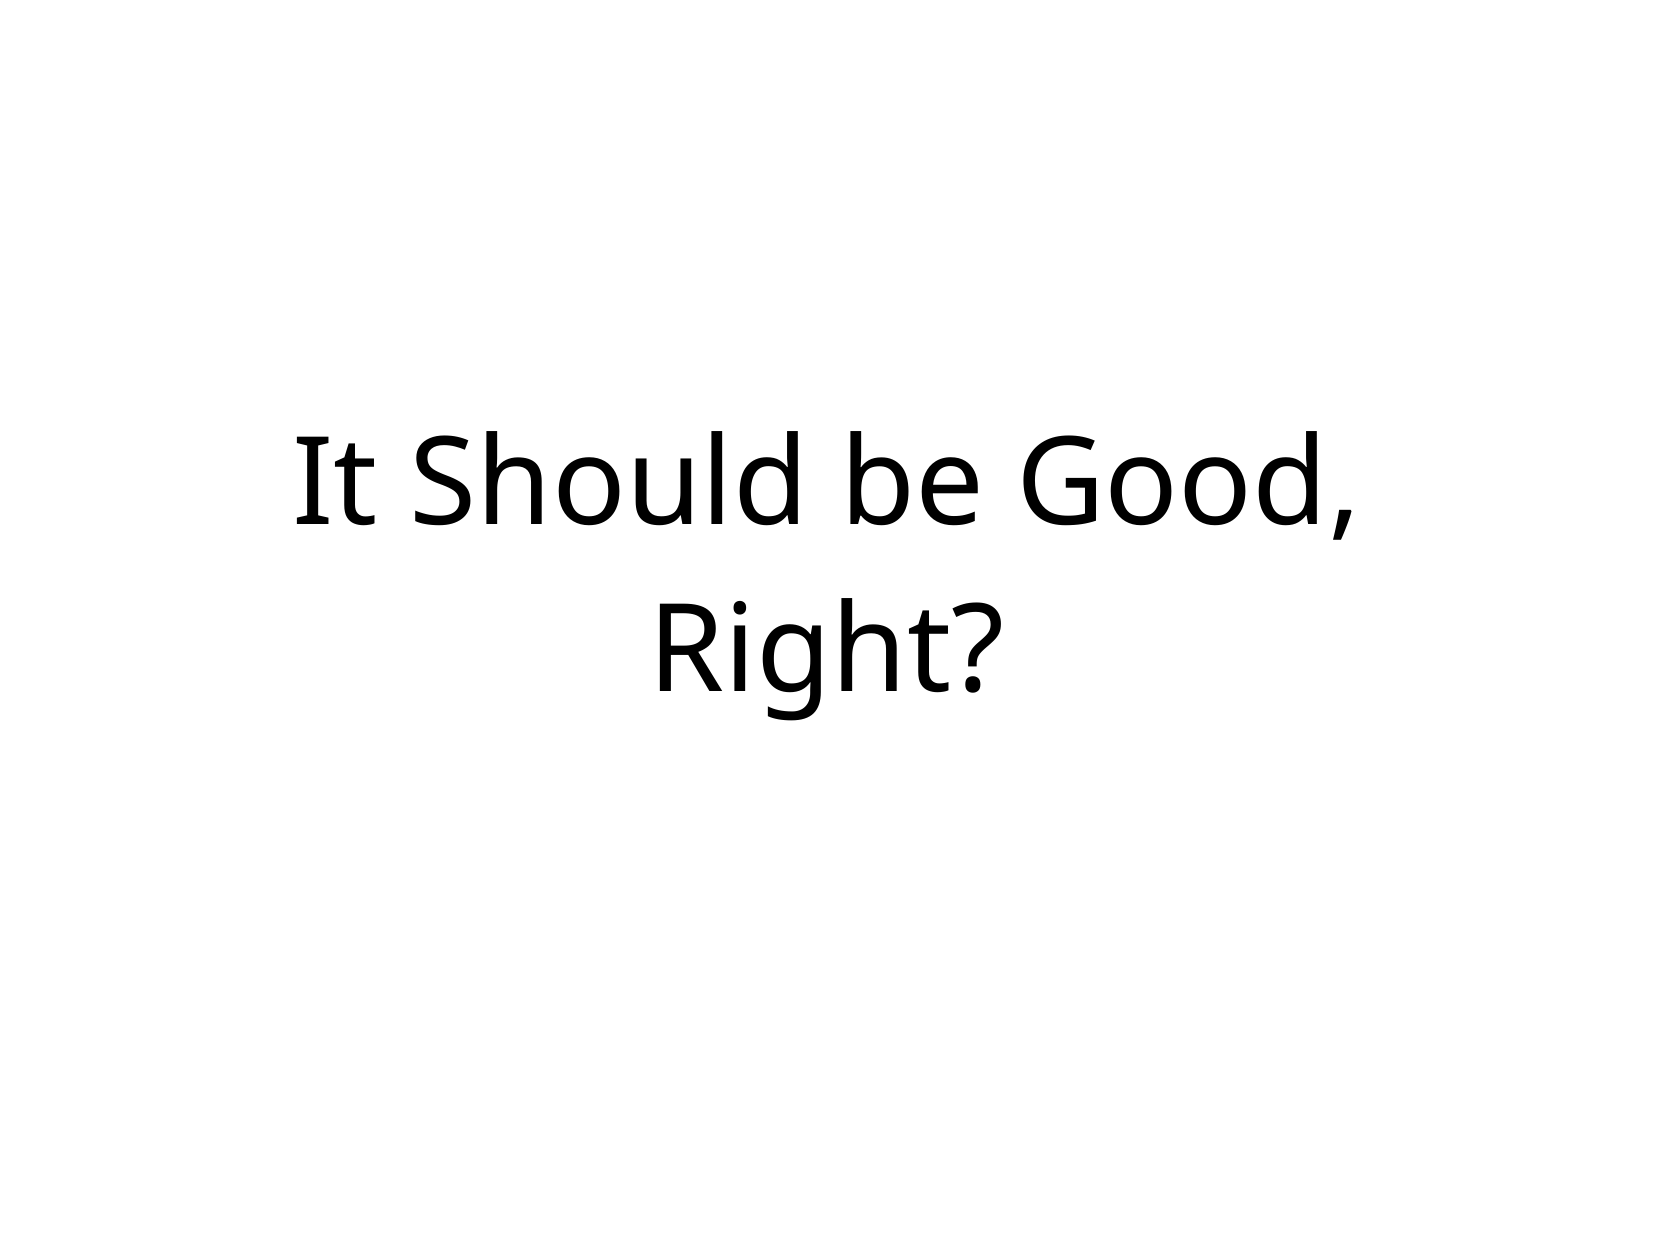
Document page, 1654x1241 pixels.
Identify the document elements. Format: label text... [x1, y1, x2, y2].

title It Should be Good, Right? [82, 417, 1571, 704]
